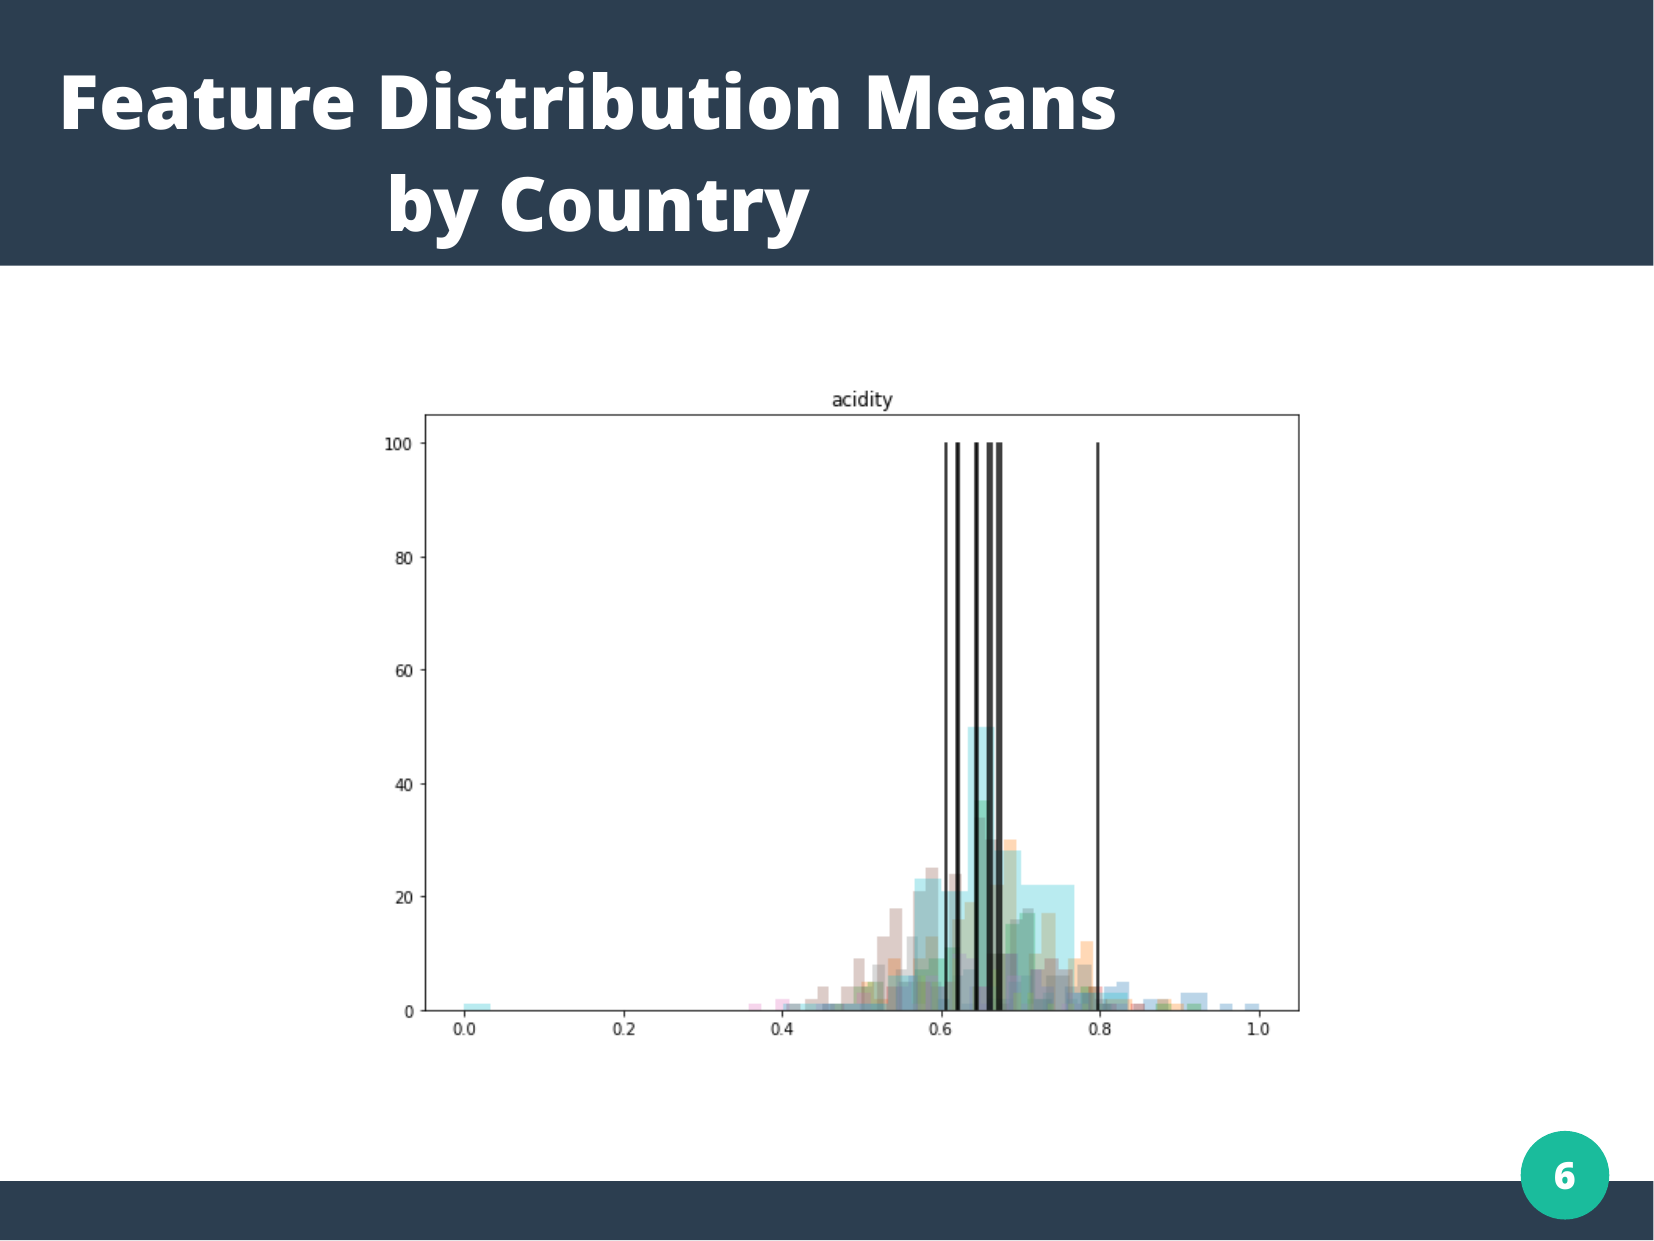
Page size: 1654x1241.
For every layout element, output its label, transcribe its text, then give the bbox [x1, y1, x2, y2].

picture [353, 366, 1336, 1066]
title Feature Distribution Means by Country [59, 49, 1595, 207]
